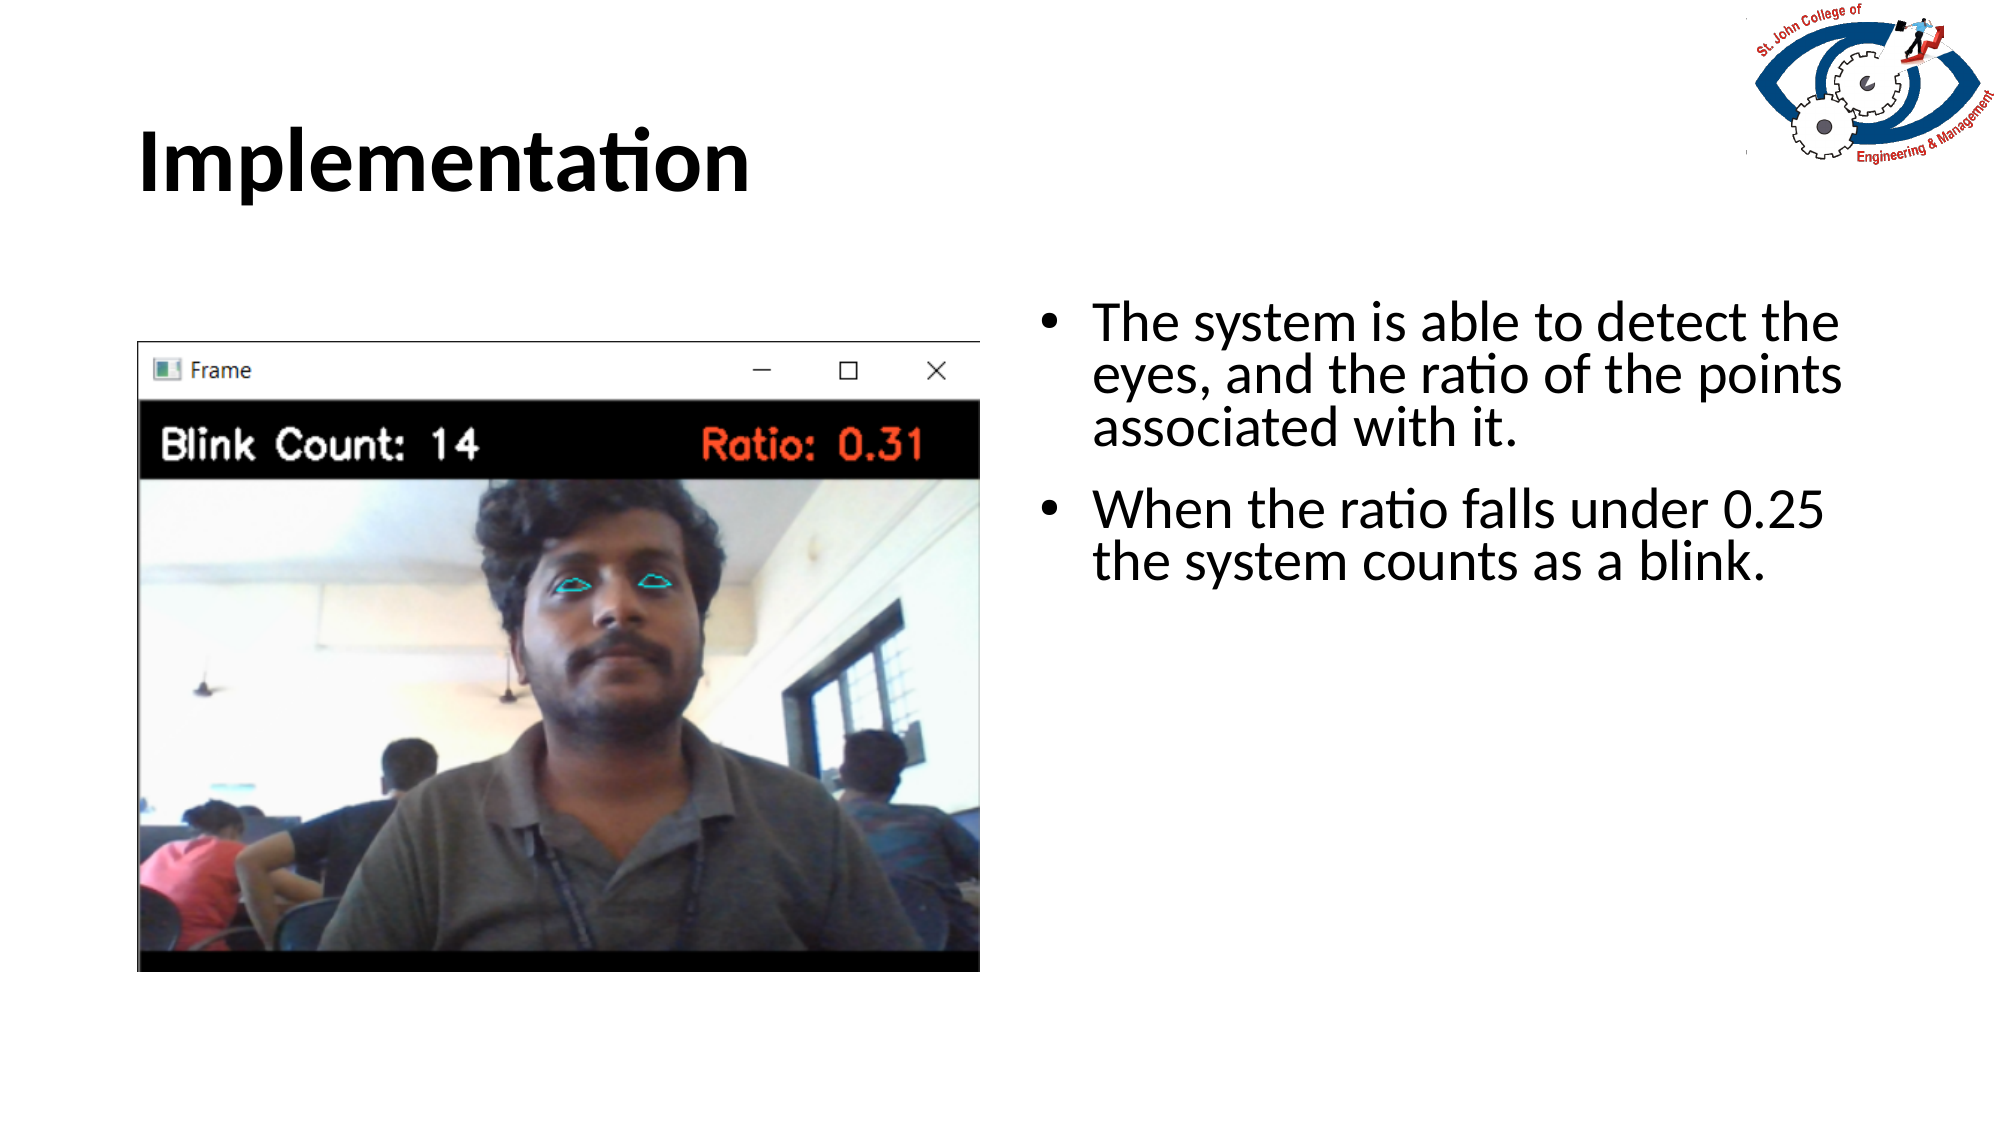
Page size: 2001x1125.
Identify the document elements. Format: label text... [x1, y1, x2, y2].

picture [137, 341, 980, 972]
title Implementation [137, 59, 1863, 278]
picture [1746, 0, 2000, 168]
list The system is able to detect the eyes, and the ratio of the points associated with it. When the ratio falls under 0.25 the system counts as a blink. [1021, 299, 1864, 1014]
